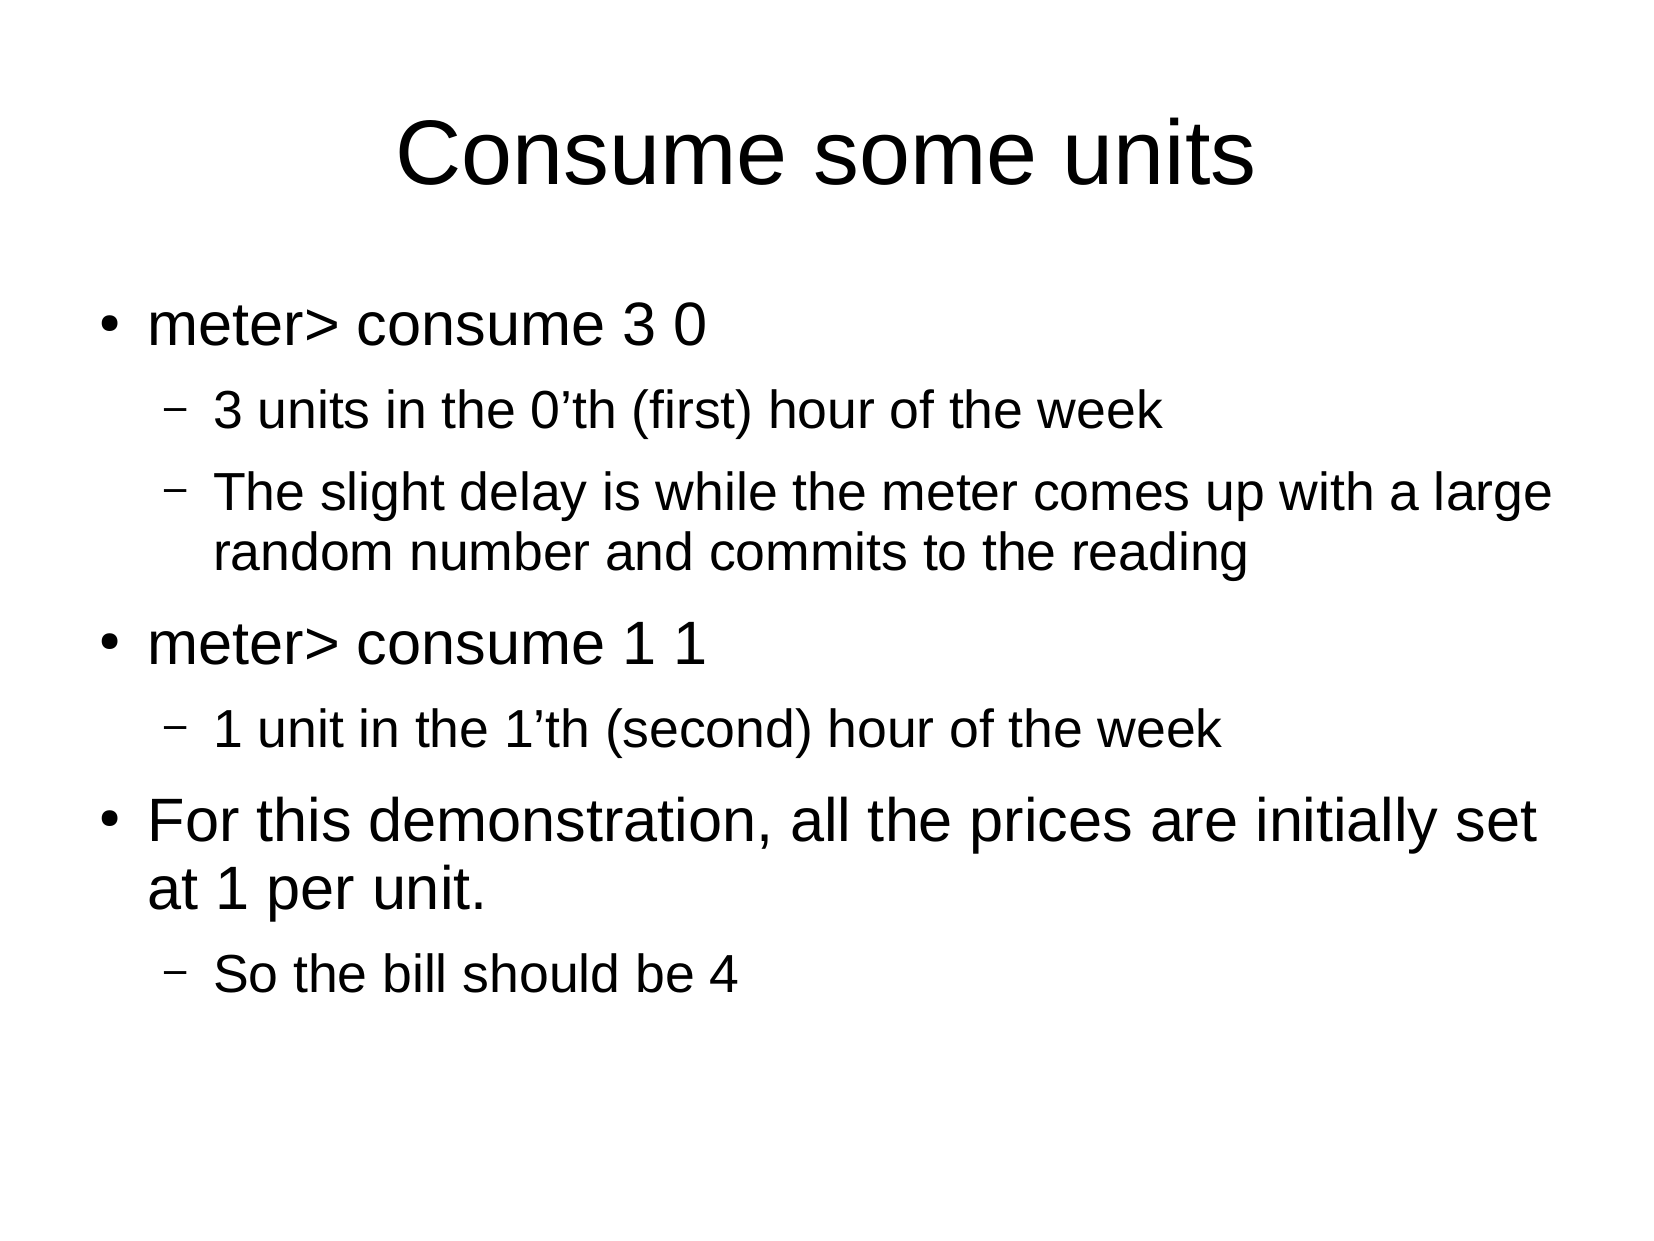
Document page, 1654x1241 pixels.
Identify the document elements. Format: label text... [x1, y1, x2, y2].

title Consume some units [82, 49, 1571, 257]
list meter> consume 3 0 3 units in the 0’th (first) hour of the week The slight delay is while the meter comes up with a large random number and commits to the reading meter> consume 1 1 1 unit in the 1’th (second) hour of the week For this demonstration, all the prices are initially set at 1 per unit. So the bill should be 4 [82, 290, 1571, 1010]
